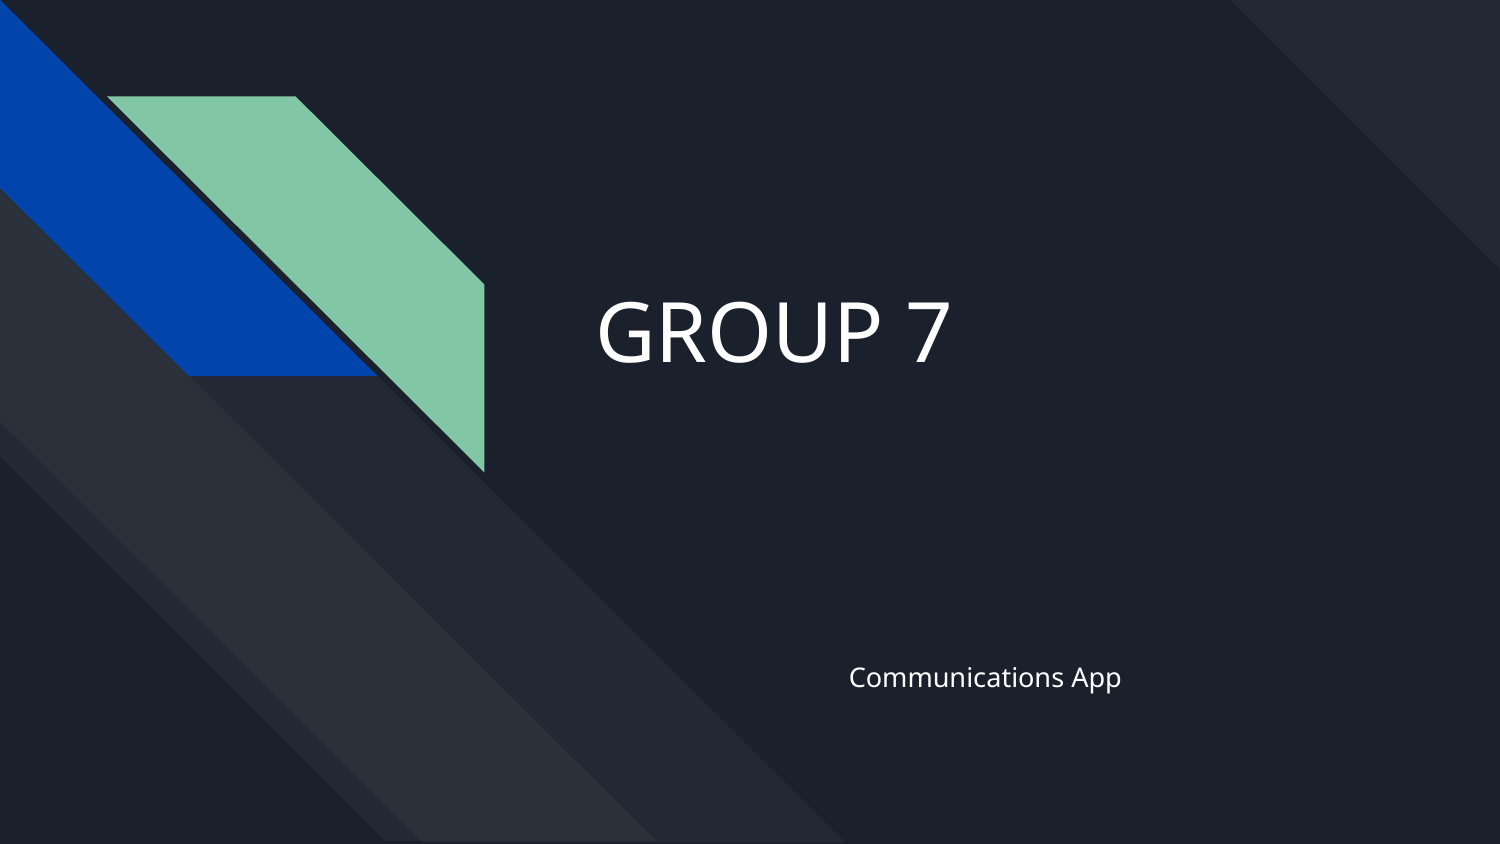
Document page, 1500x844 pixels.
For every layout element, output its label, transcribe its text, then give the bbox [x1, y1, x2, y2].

subtitle Communications App [833, 643, 1404, 727]
title GROUP 7 [580, 258, 1404, 518]
